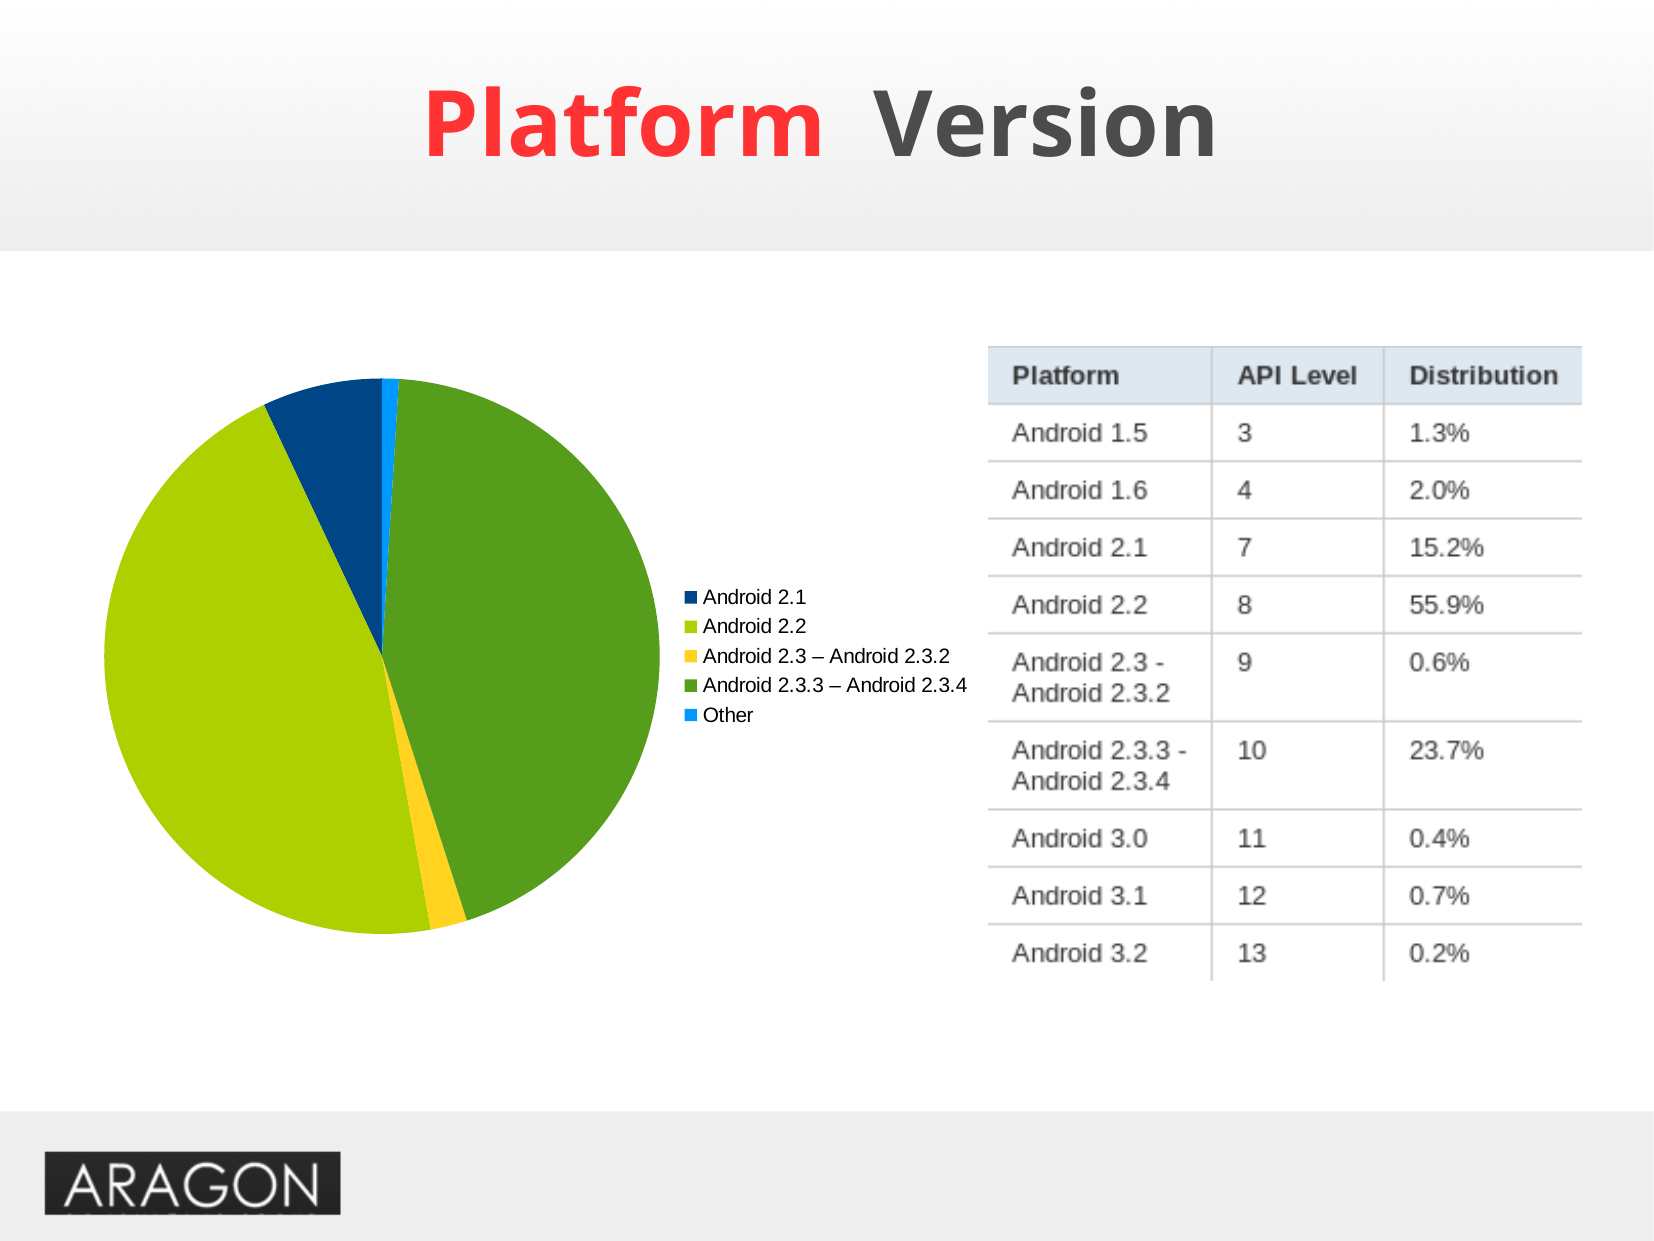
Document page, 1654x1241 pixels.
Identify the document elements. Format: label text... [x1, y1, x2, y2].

title Platform Version [76, 17, 1565, 225]
picture [0, 0, 1654, 1241]
chart [86, 262, 987, 1051]
